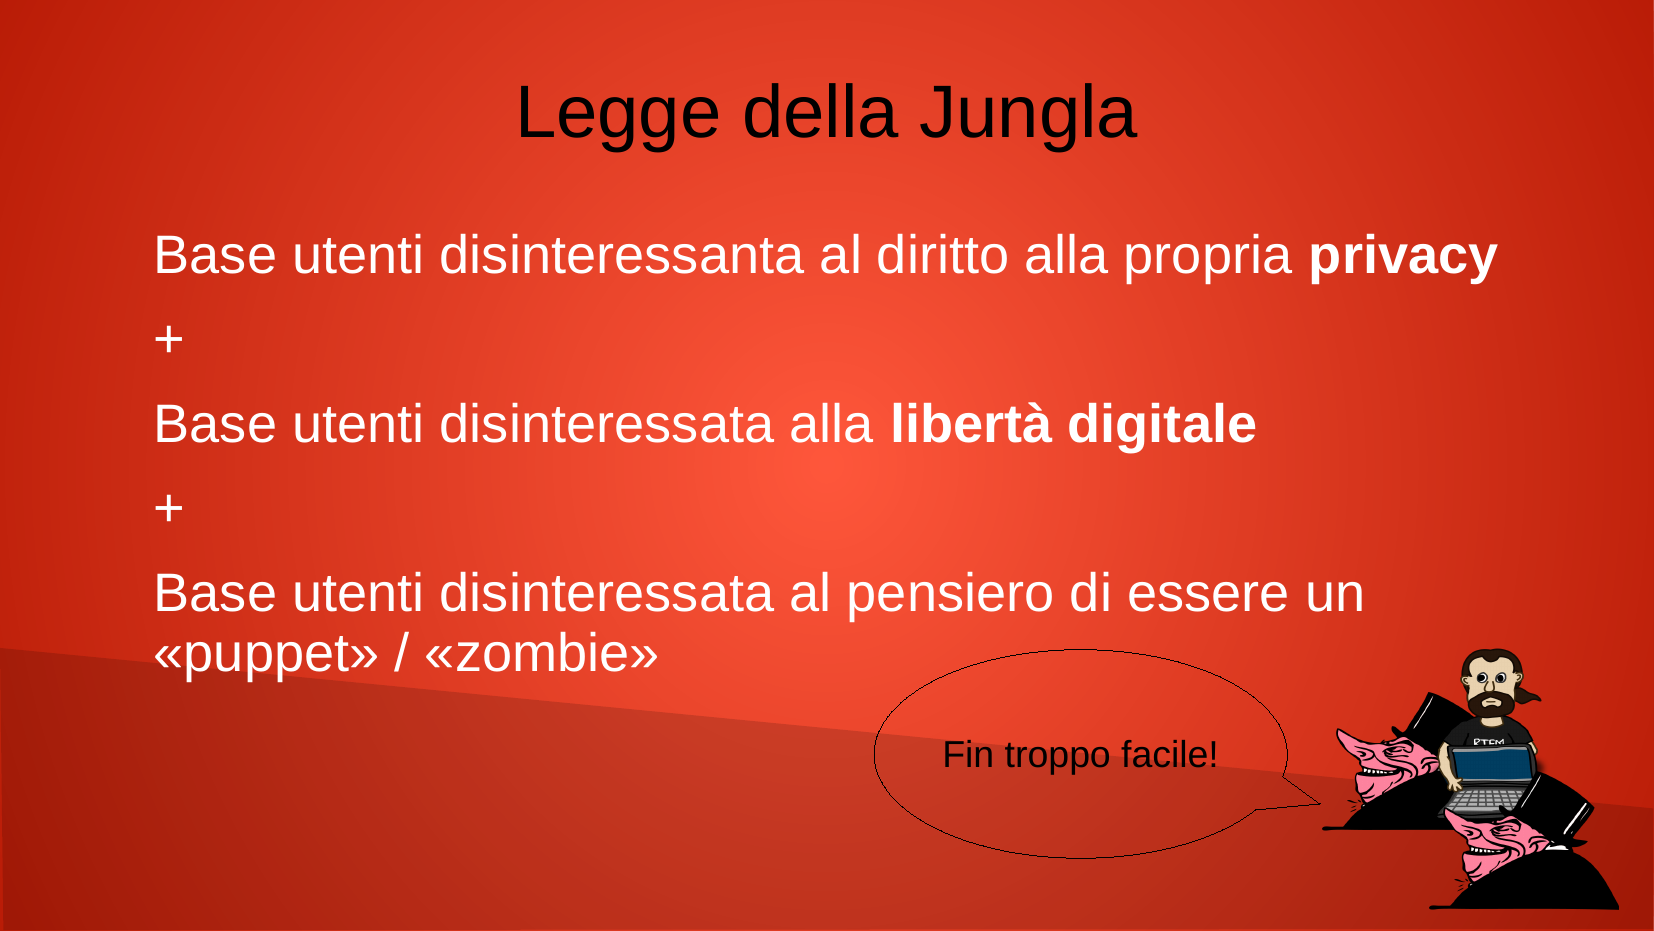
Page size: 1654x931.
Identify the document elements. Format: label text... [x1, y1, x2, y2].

title Legge della Jungla [82, 35, 1571, 189]
list Base utenti disinteressanta al diritto alla propria privacy + Base utenti disinteressata alla libertà digitale + Base utenti disinteressata al pensiero di essere un «puppet» / «zombie» [82, 224, 1571, 764]
text_box Fin troppo facile! [874, 649, 1321, 859]
picture [1322, 643, 1619, 910]
